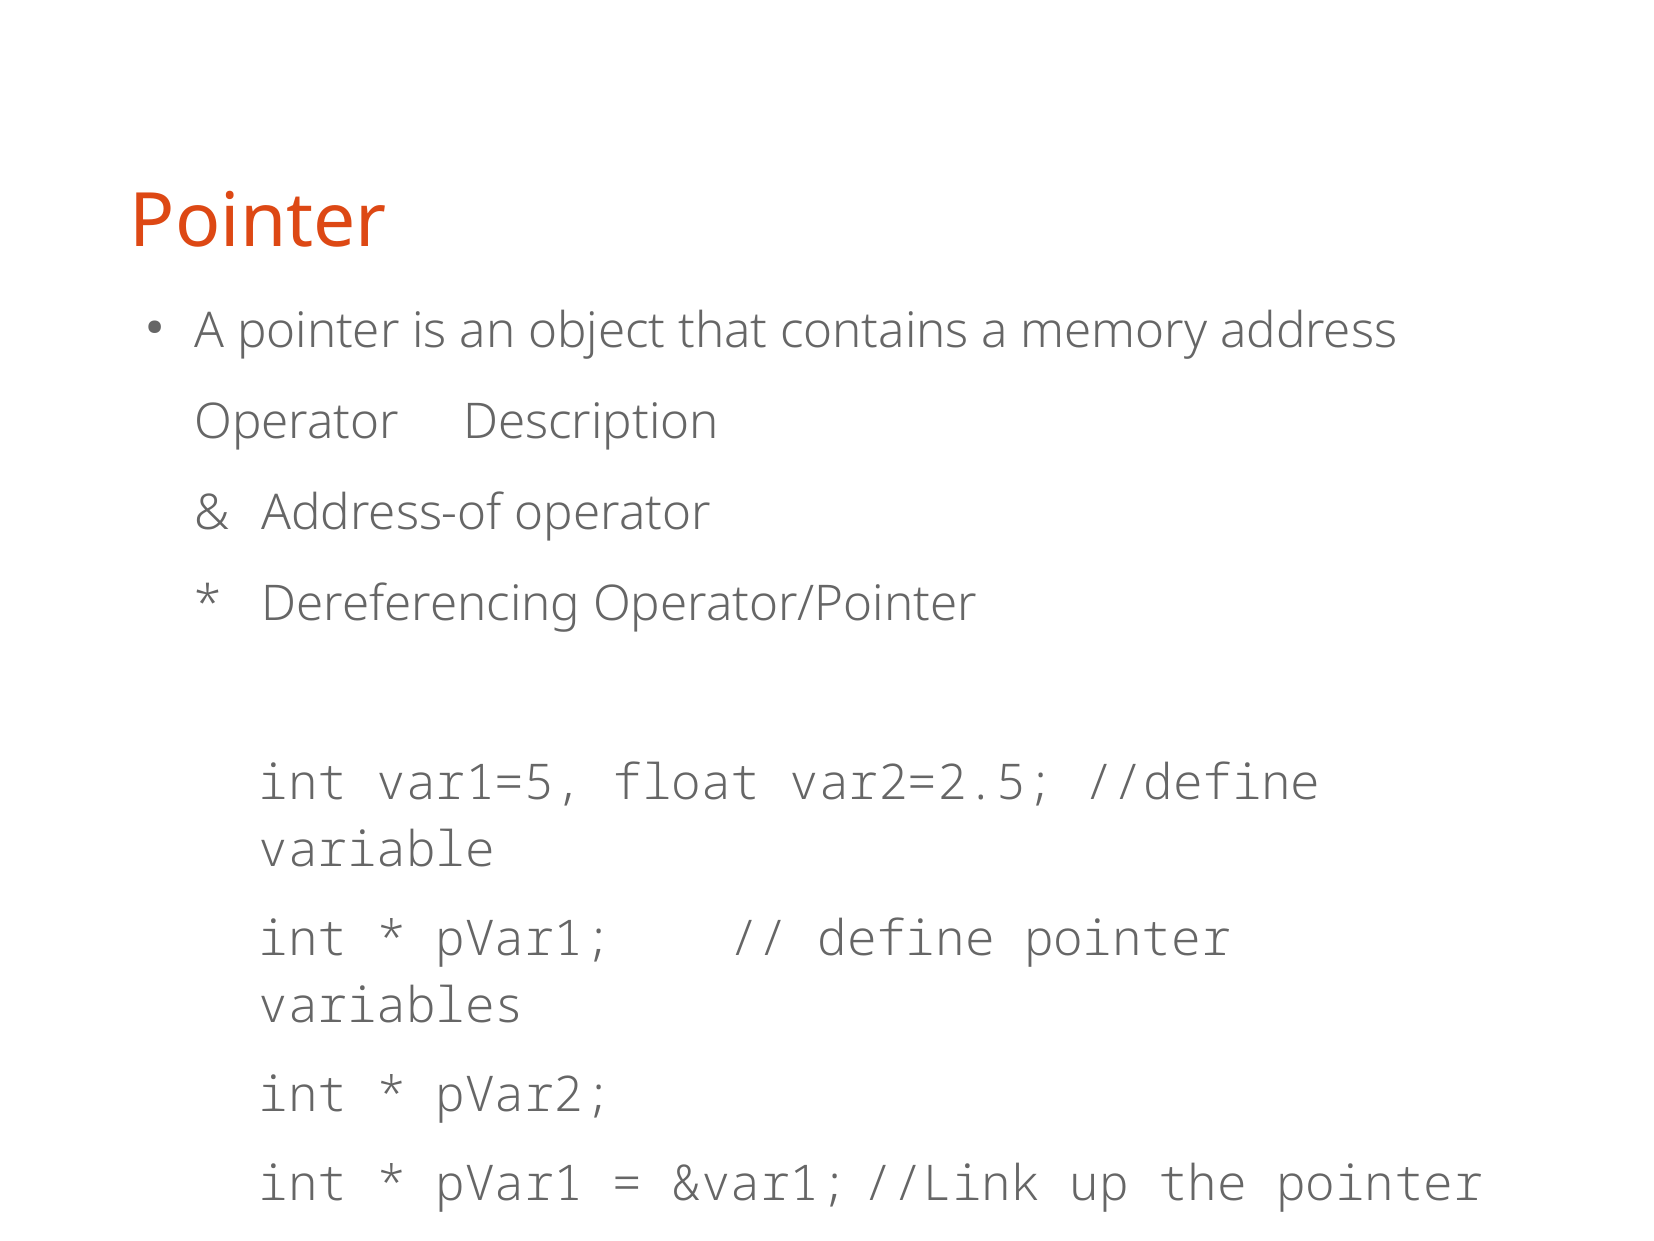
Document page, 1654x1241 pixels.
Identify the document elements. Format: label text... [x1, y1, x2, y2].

title Pointer [129, 153, 1518, 281]
list A pointer is an object that contains a memory address Operator Description & Address-of operator * Dereferencing Operator/Pointer int var1=5, float var2=2.5; //define variable int * pVar1; // define pointer variables int * pVar2; int * pVar1 = &var1; //Link up the pointer [129, 295, 1518, 1217]
